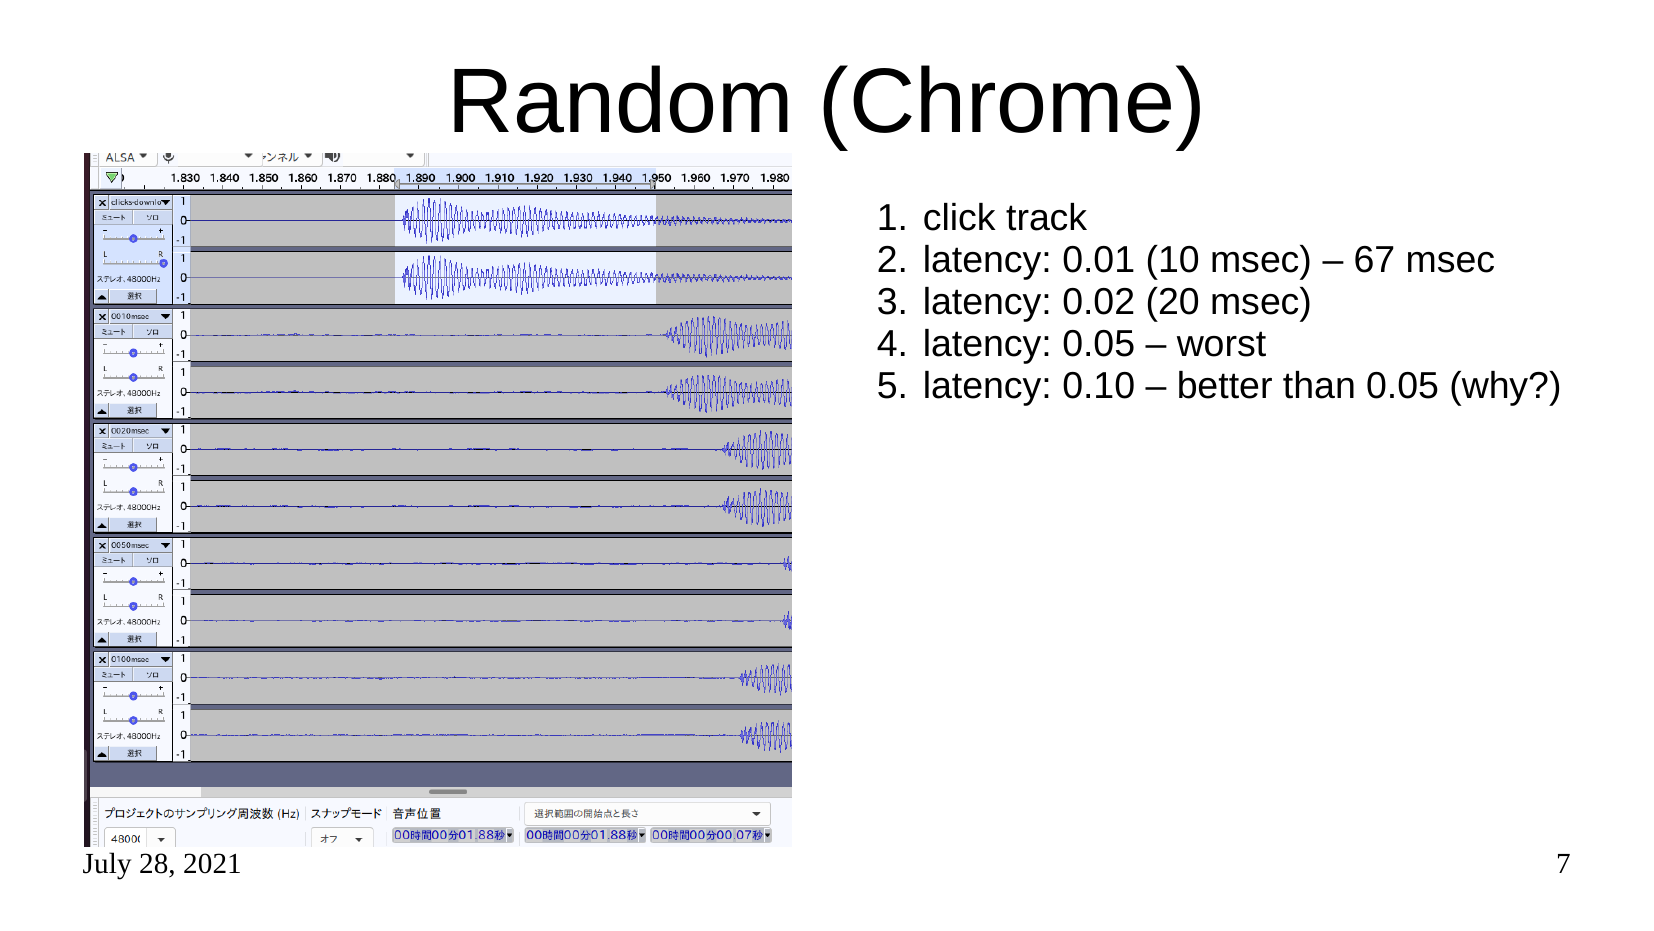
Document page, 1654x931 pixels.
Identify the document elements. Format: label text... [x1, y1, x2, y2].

text_box click track latency: 0.01 (10 msec) – 67 msec latency: 0.02 (20 msec) latency: 0.05 – worst latency: 0.10 – better than 0.05 (why?) [862, 188, 1607, 414]
picture [84, 153, 792, 847]
title Random (Chrome) [82, 23, 1571, 179]
